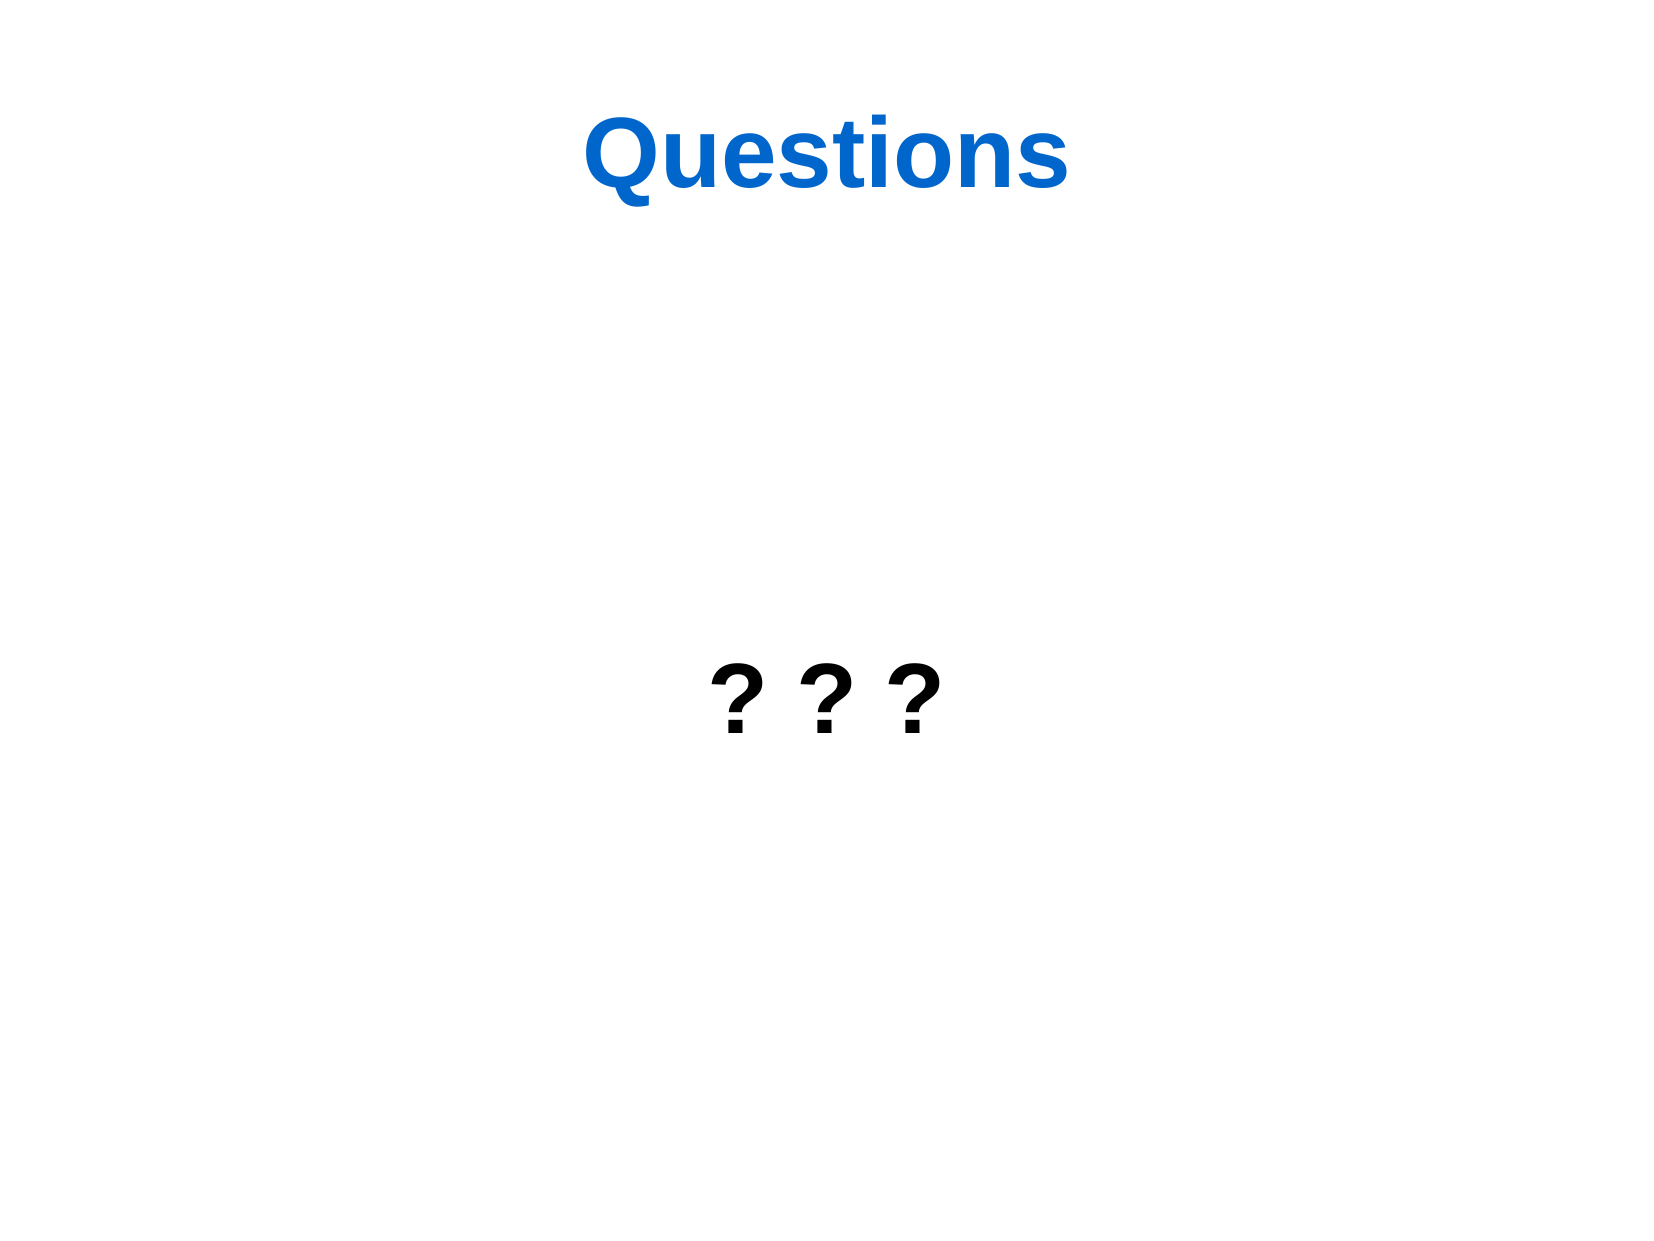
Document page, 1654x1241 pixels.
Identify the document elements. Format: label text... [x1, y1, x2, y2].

subtitle ? ? ? [82, 290, 1571, 1109]
title Questions [82, 49, 1571, 257]
